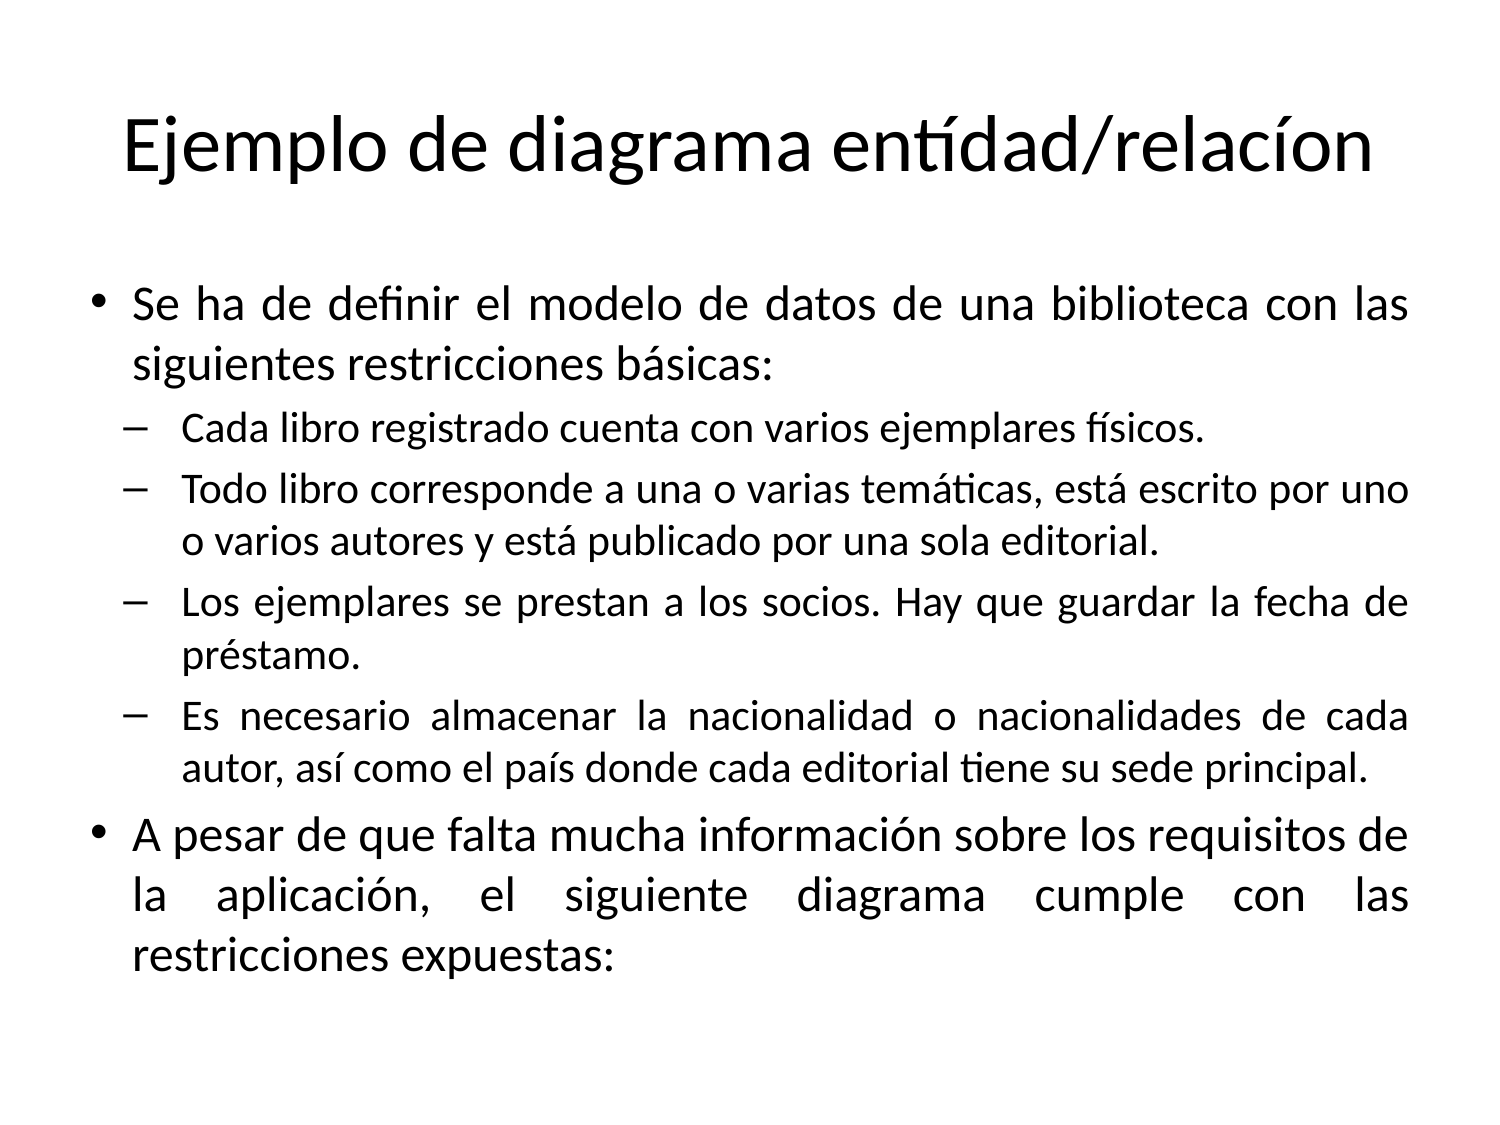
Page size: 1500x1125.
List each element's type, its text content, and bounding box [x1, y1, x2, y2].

title Ejemplo de diagrama entídad/relacíon [75, 45, 1425, 233]
list Se ha de definir el modelo de datos de una biblioteca con las siguientes restricciones básicas: Cada libro registrado cuenta con varios ejemplares físicos. Todo libro corresponde a una o varias temáticas, está escrito por uno o varios autores y está publicado por una sola editorial. Los ejemplares se prestan a los socios. Hay que guardar la fecha de préstamo. Es necesario almacenar la nacionalidad o nacionalidades de cada autor, así como el país donde cada editorial tiene su sede principal. A pesar de que falta mucha información sobre los requisitos de la aplicación, el siguiente diagrama cumple con las restricciones expuestas: [75, 262, 1425, 1005]
